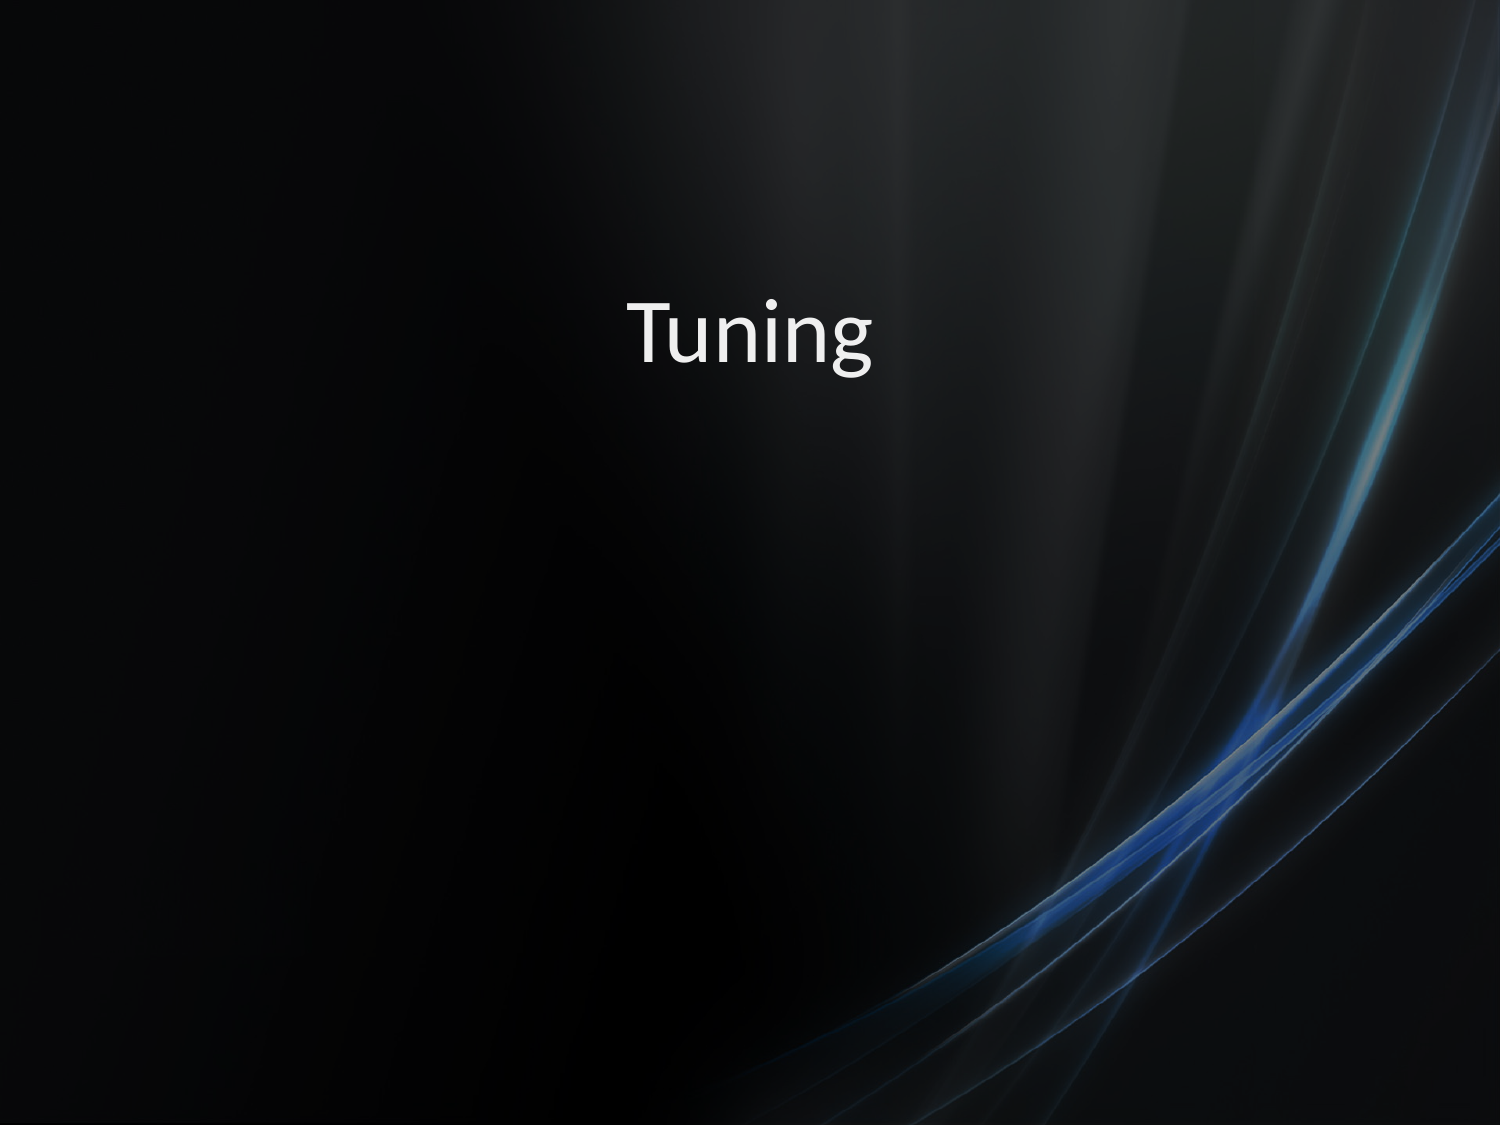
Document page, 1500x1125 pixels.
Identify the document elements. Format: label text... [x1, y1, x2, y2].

title Tuning [75, 232, 1425, 420]
picture [0, 0, 1500, 1125]
